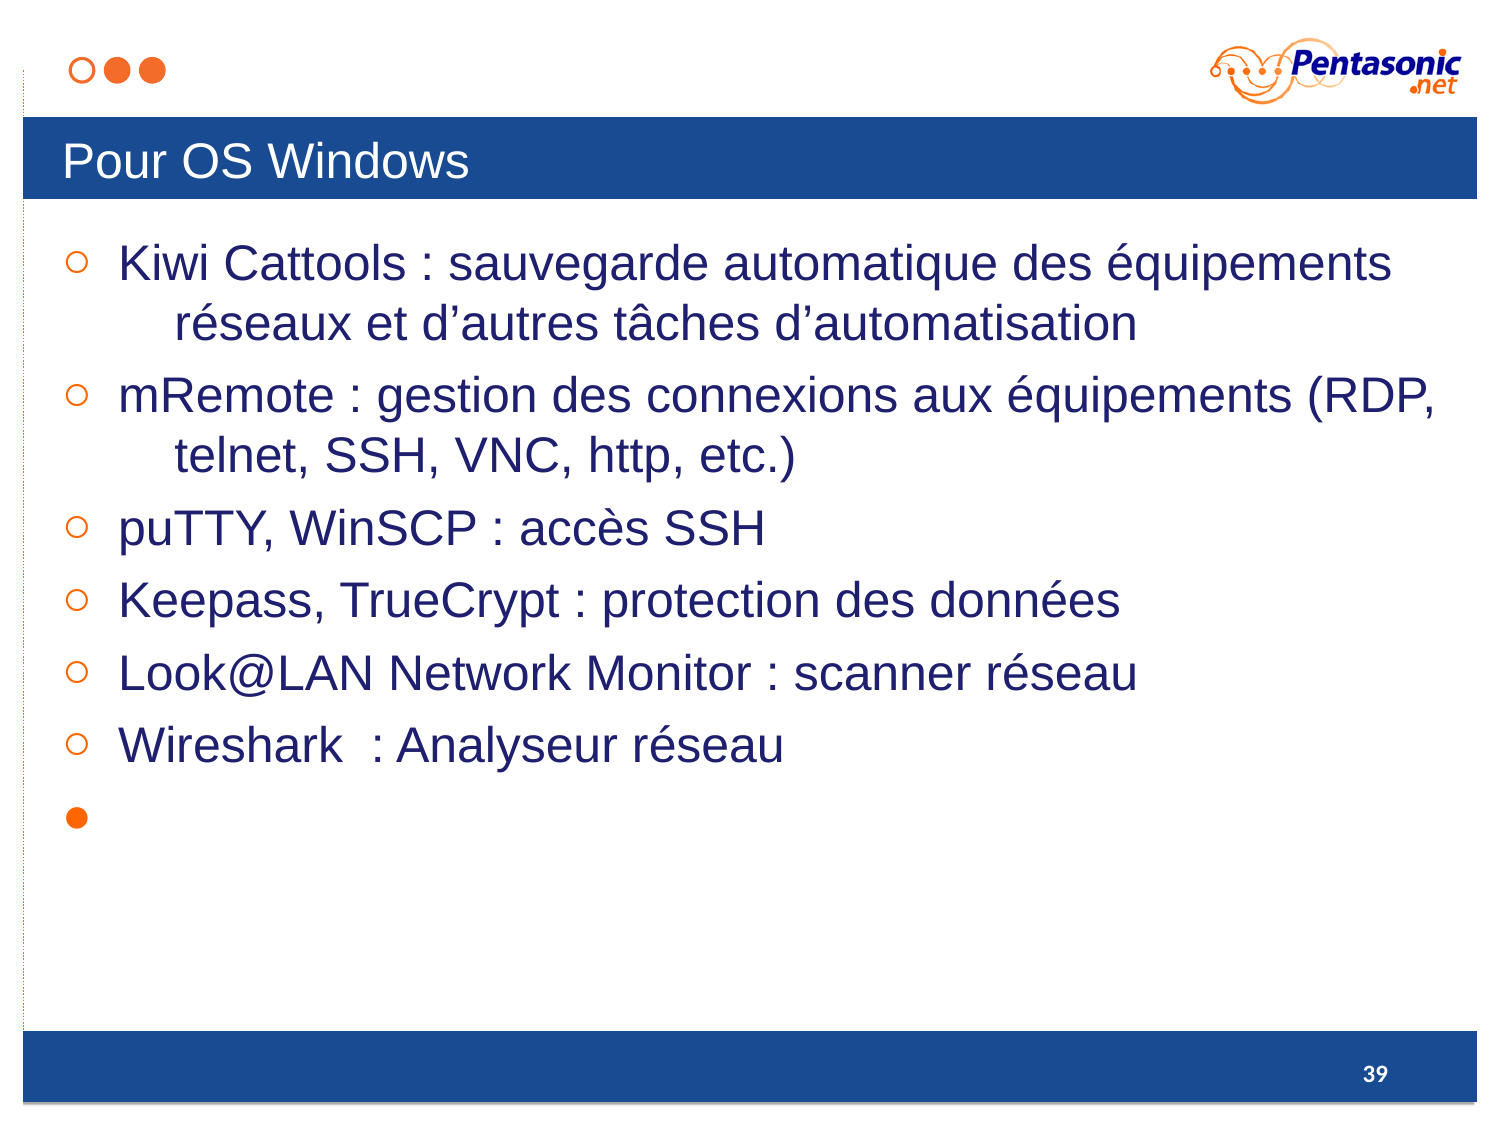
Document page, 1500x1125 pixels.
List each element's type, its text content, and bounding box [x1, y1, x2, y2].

list Kiwi Cattools : sauvegarde automatique des équipements réseaux et d’autres tâches d’automatisation mRemote : gestion des connexions aux équipements (RDP, telnet, SSH, VNC, http, etc.) puTTY, WinSCP : accès SSH Keepass, TrueCrypt : protection des données Look@LAN Network Monitor : scanner réseau Wireshark : Analyseur réseau [46, 222, 1454, 1008]
title Pour OS Windows [46, 117, 1454, 200]
text_box 39 [1347, 1042, 1477, 1103]
